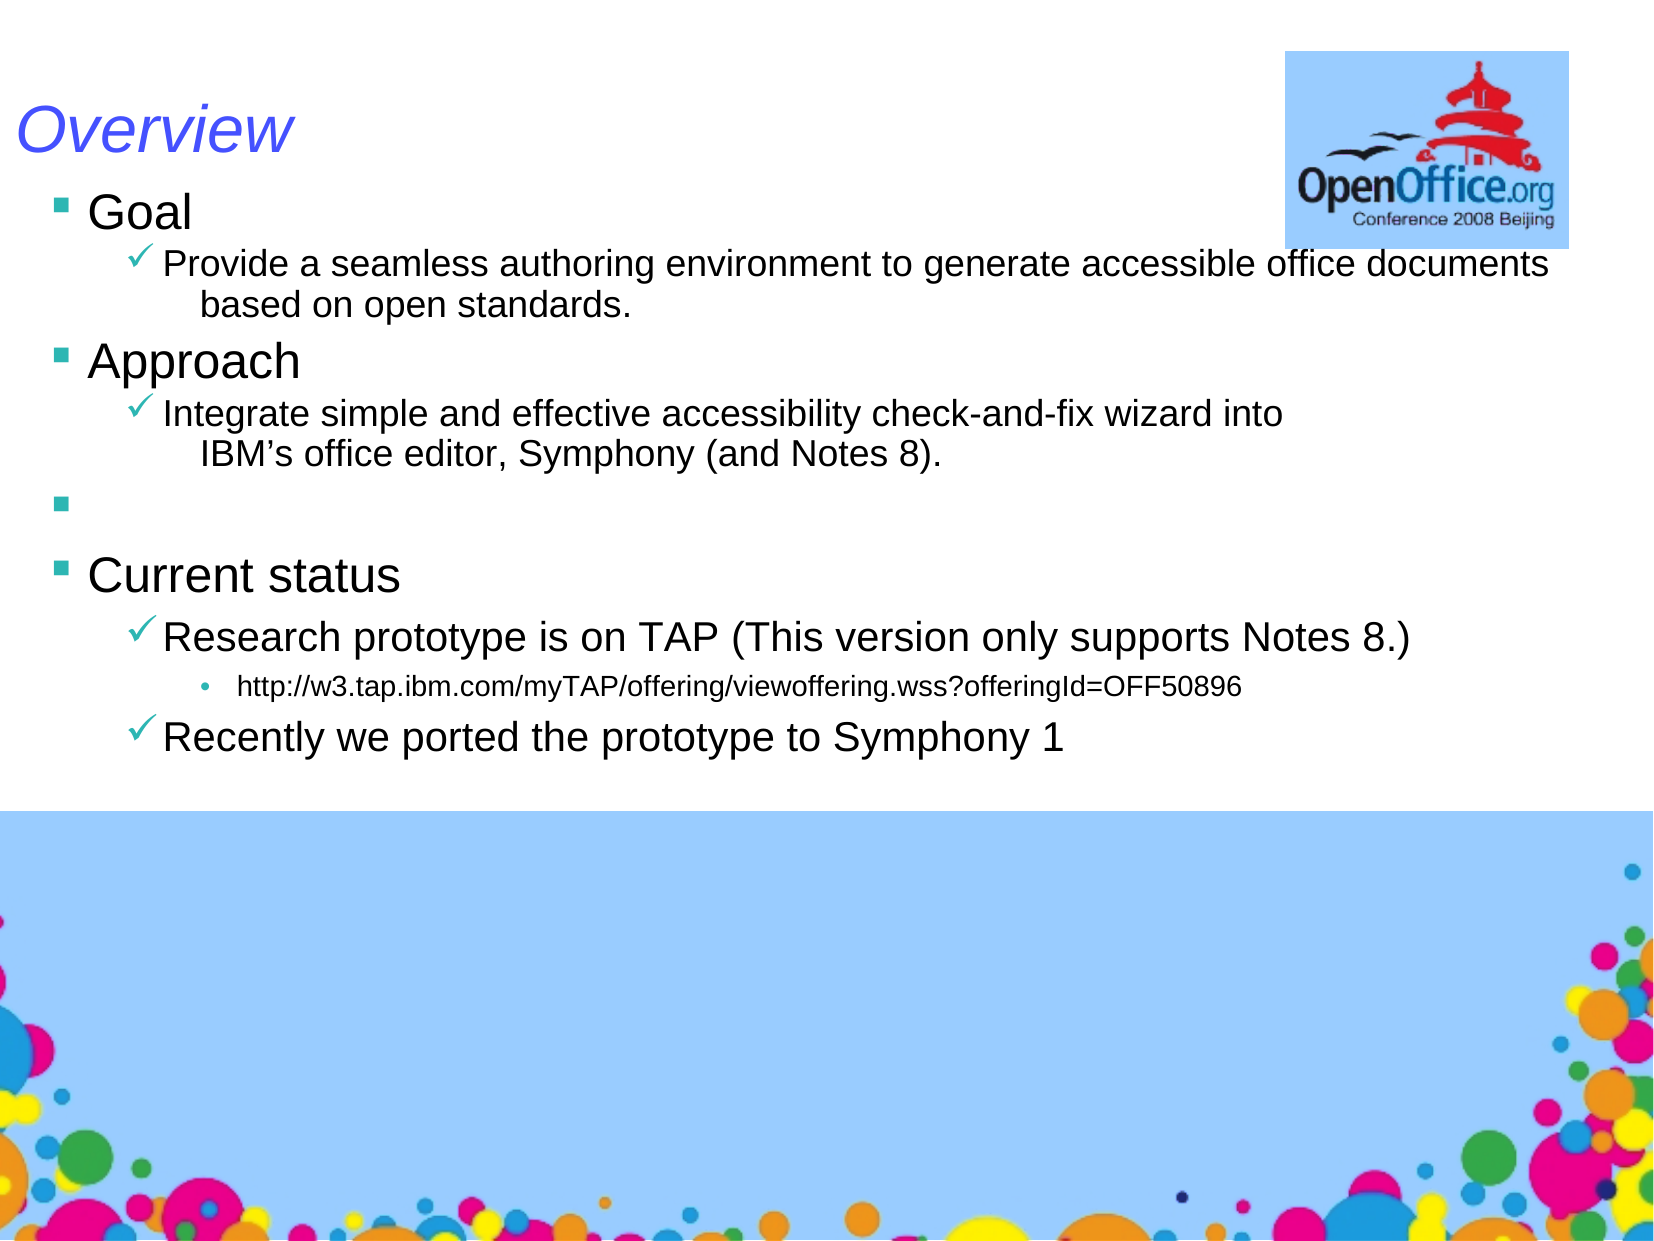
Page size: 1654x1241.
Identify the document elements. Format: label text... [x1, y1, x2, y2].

picture [1285, 51, 1569, 84]
list Goal Provide a seamless authoring environment to generate accessible office documents based on open standards. Approach Integrate simple and effective accessibility check-and-fix wizard into IBM’s office editor, Symphony (and Notes 8). Current status Research prototype is on TAP (This version only supports Notes 8.) http://w3.tap.ibm.com/myTAP/offering/viewoffering.wss?offeringId=OFF50896 Recently we ported the prototype to Symphony 1 [34, 174, 1608, 1129]
title Overview [0, 84, 1626, 178]
picture [0, 810, 1654, 1241]
